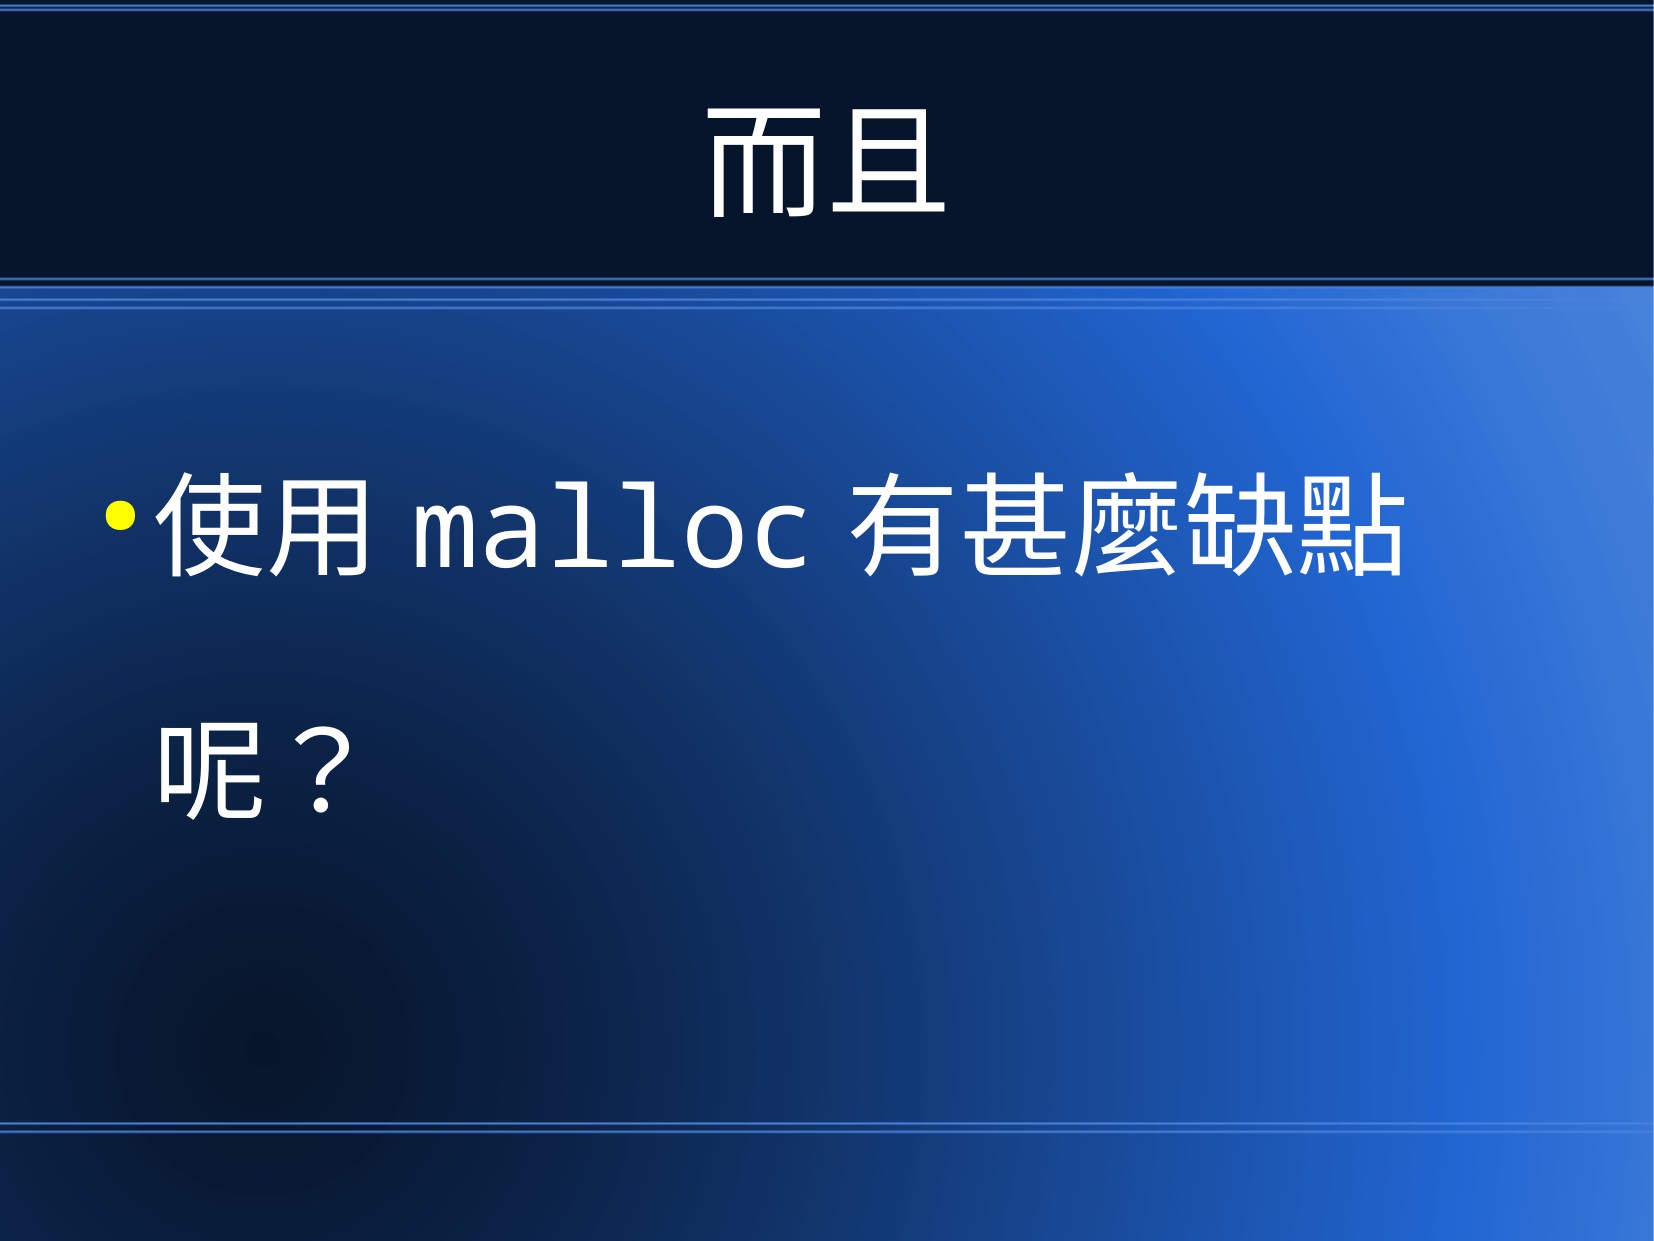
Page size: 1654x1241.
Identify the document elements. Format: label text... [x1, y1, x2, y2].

list 使用malloc有甚麼缺點呢？ [82, 355, 1571, 1241]
picture [0, 0, 1654, 1241]
title 而且 [82, 49, 1571, 257]
